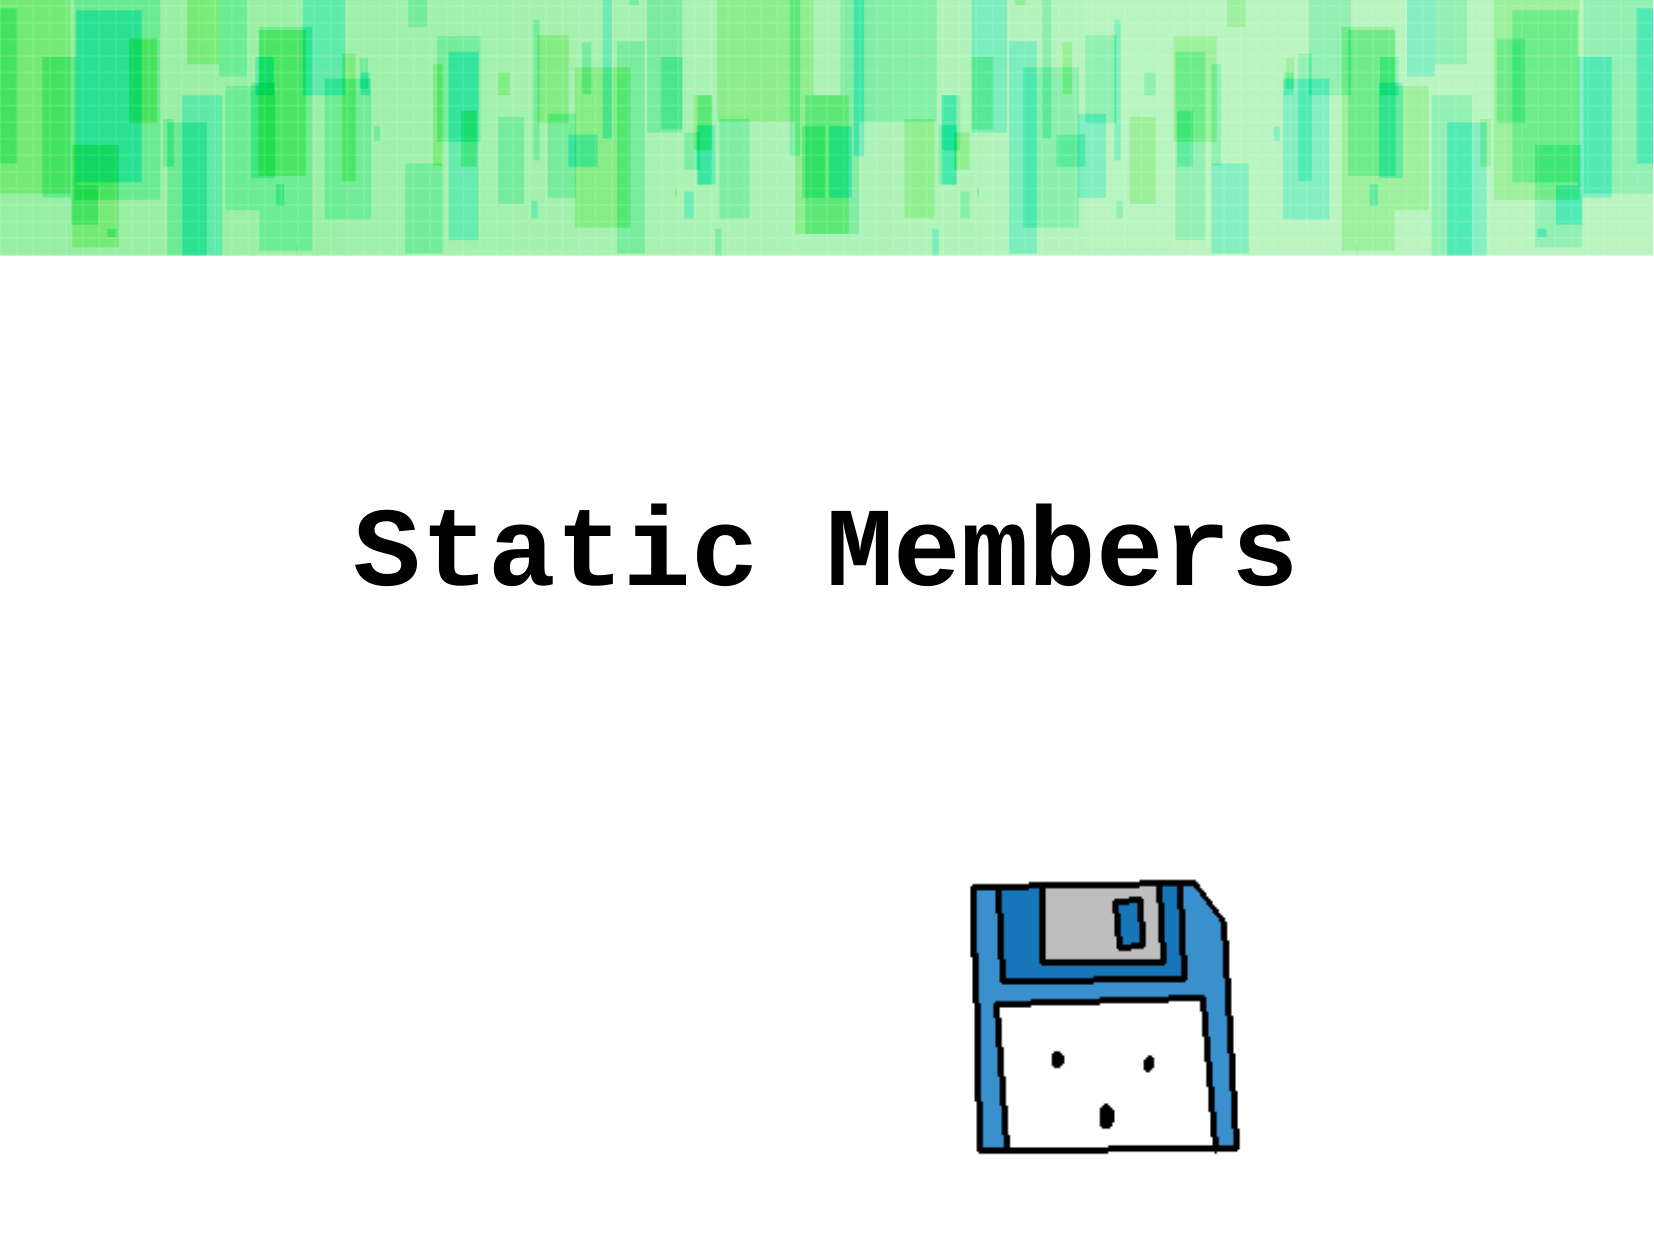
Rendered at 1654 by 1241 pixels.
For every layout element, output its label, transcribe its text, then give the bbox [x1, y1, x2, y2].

picture [0, 0, 1654, 1241]
text_box Static Members [82, 285, 1571, 826]
